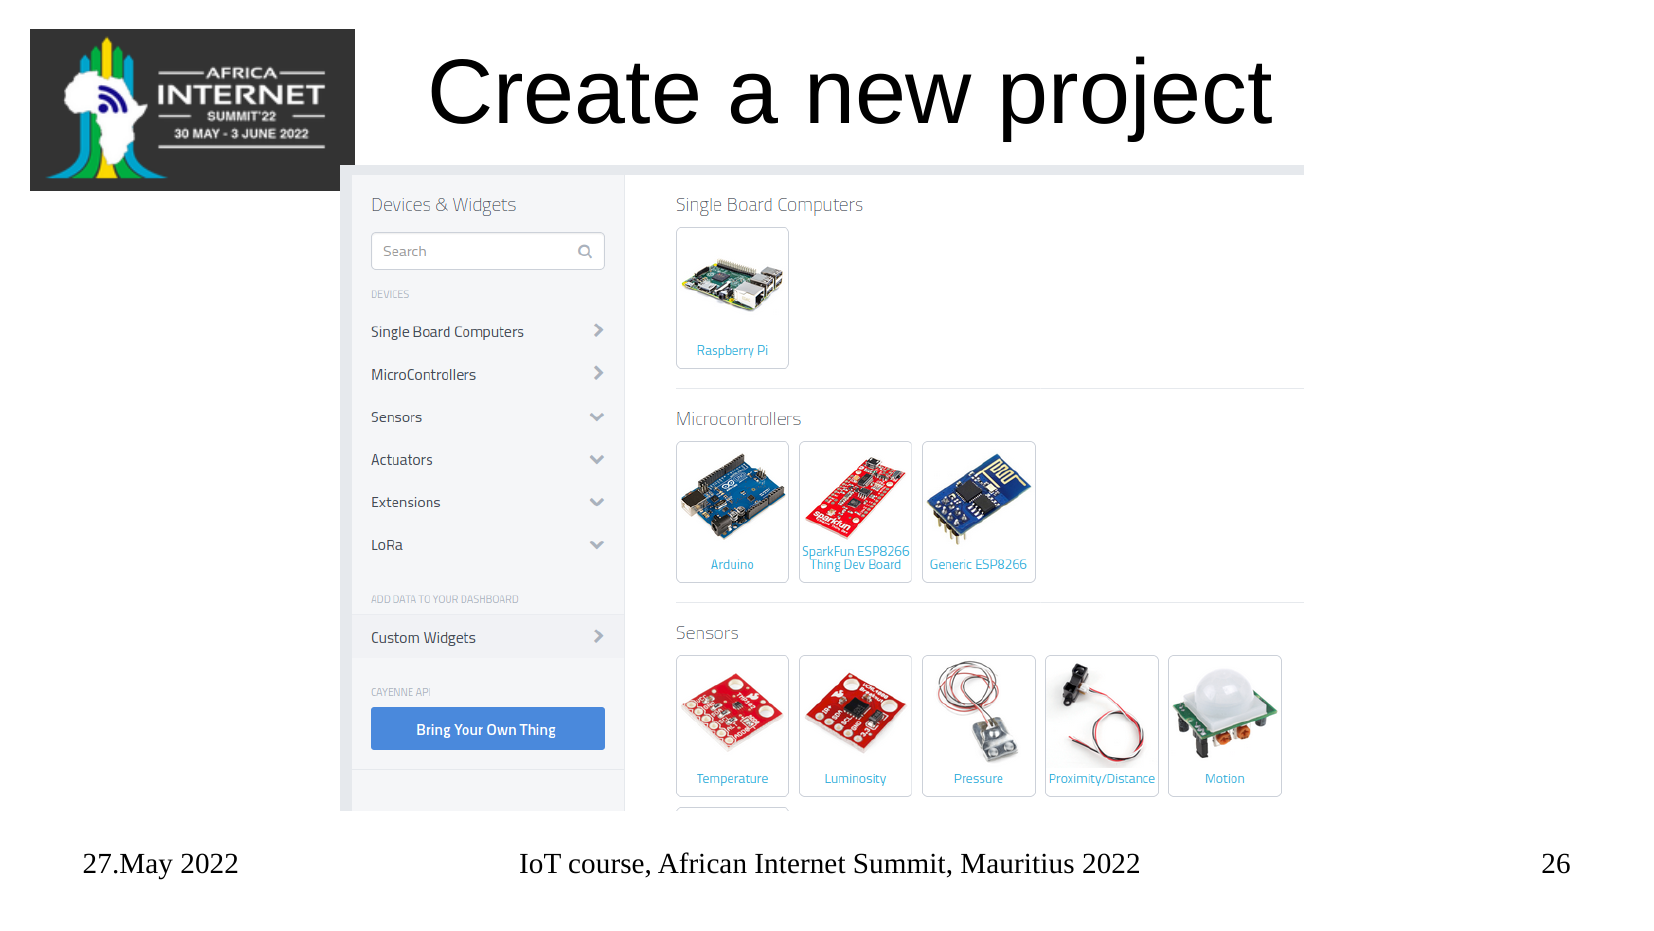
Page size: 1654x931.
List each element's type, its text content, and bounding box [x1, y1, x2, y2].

picture [30, 29, 1304, 811]
title Create a new project [106, 14, 1595, 170]
